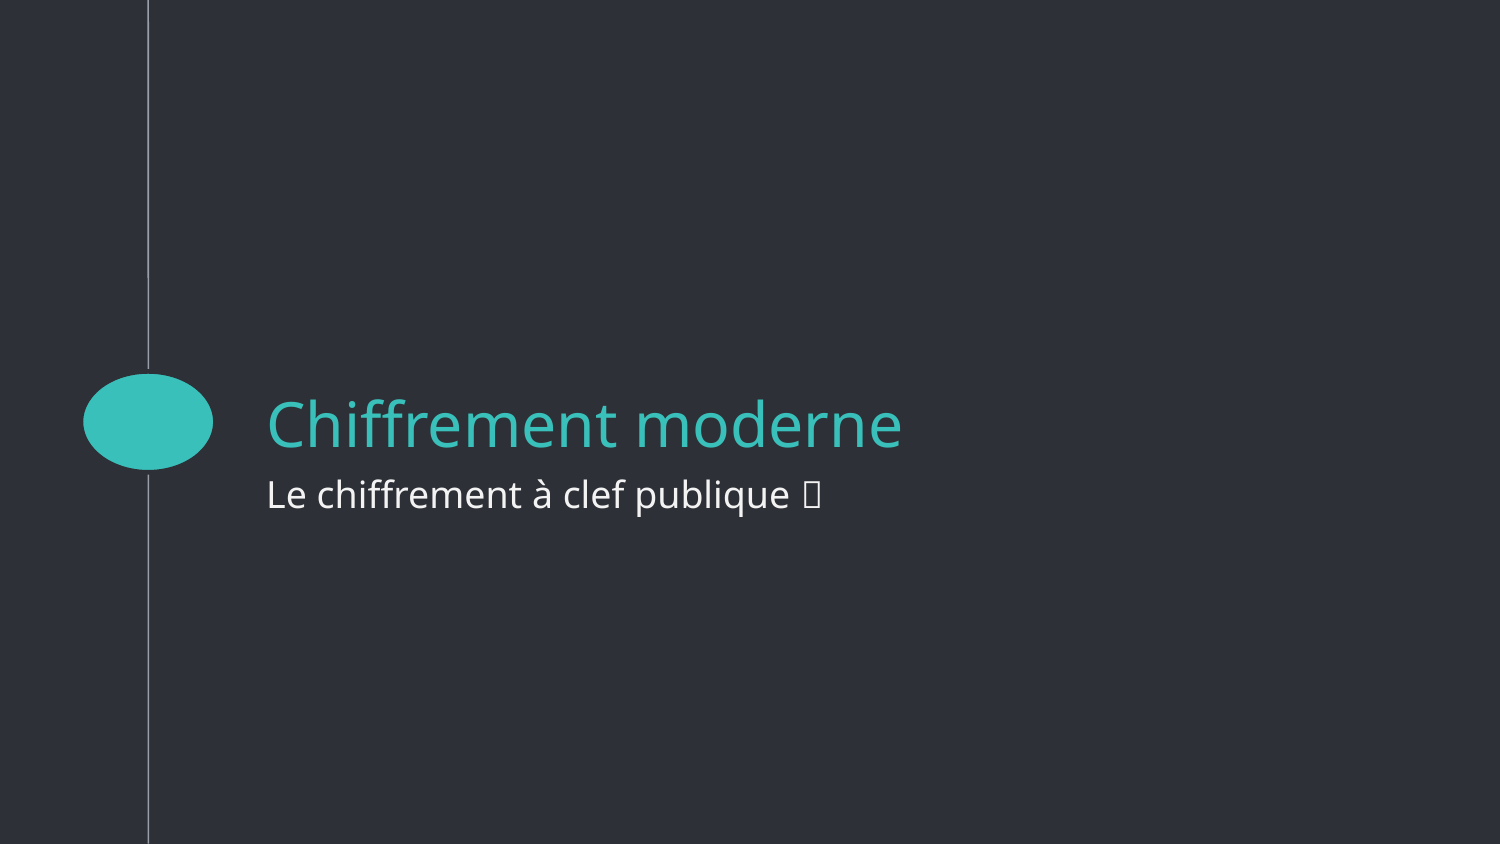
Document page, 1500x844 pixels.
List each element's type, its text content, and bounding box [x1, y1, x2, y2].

title Chiffrement moderne [250, 378, 1362, 456]
subtitle Le chiffrement à clef publique 📣 [250, 456, 1388, 515]
